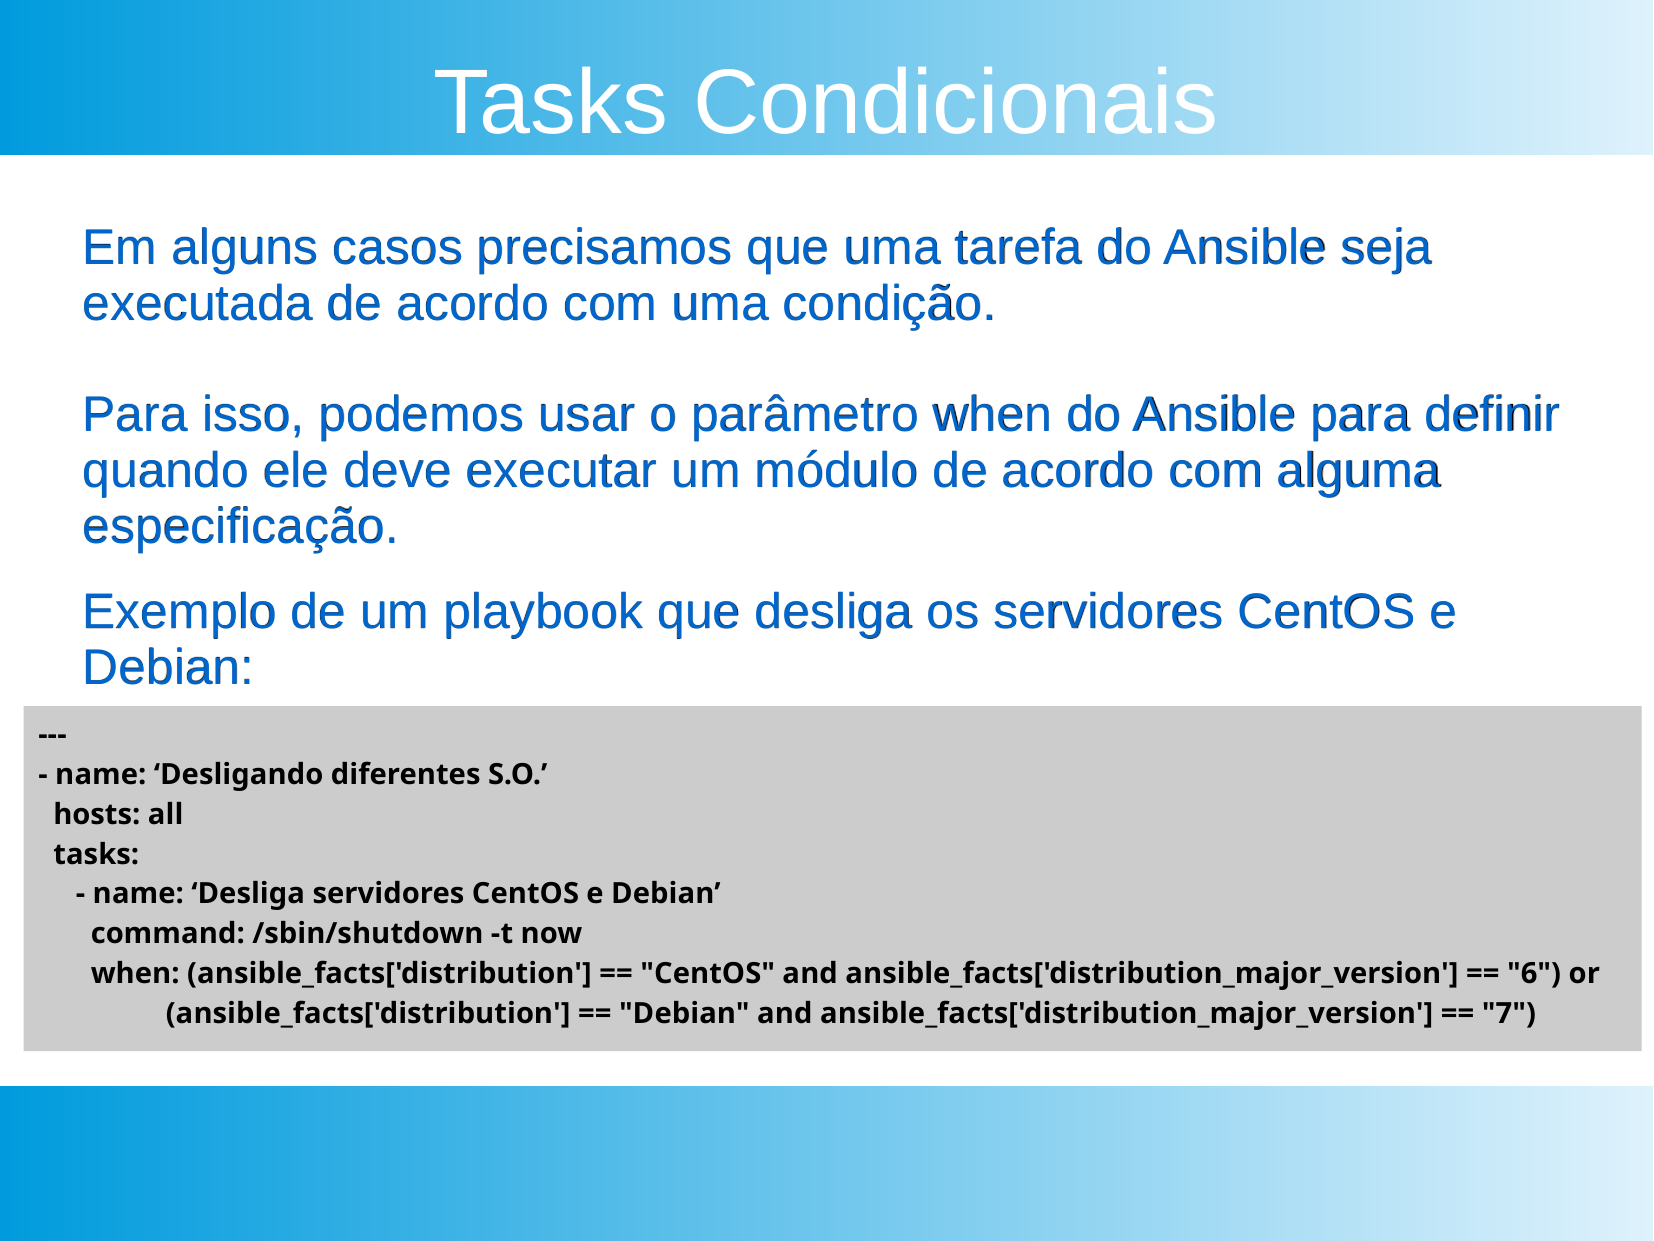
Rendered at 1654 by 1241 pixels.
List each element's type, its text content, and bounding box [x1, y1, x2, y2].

text_box --- - name: ‘Desligando diferentes S.O.’ hosts: all tasks: - name: ‘Desliga servidores CentOS e Debian’ command: /sbin/shutdown -t now when: (ansible_facts['distribution'] == "CentOS" and ansible_facts['distribution_major_version'] == "6") or (ansible_facts['distribution'] == "Debian" and ansible_facts['distribution_major_version'] == "7") [23, 706, 1642, 1052]
title Tasks Condicionais [82, 49, 1571, 155]
list Em alguns casos precisamos que uma tarefa do Ansible seja executada de acordo com uma condição. Para isso, podemos usar o parâmetro when do Ansible para definir quando ele deve executar um módulo de acordo com alguma especificação. Exemplo de um playbook que desliga os servidores CentOS e Debian: [82, 219, 1571, 485]
